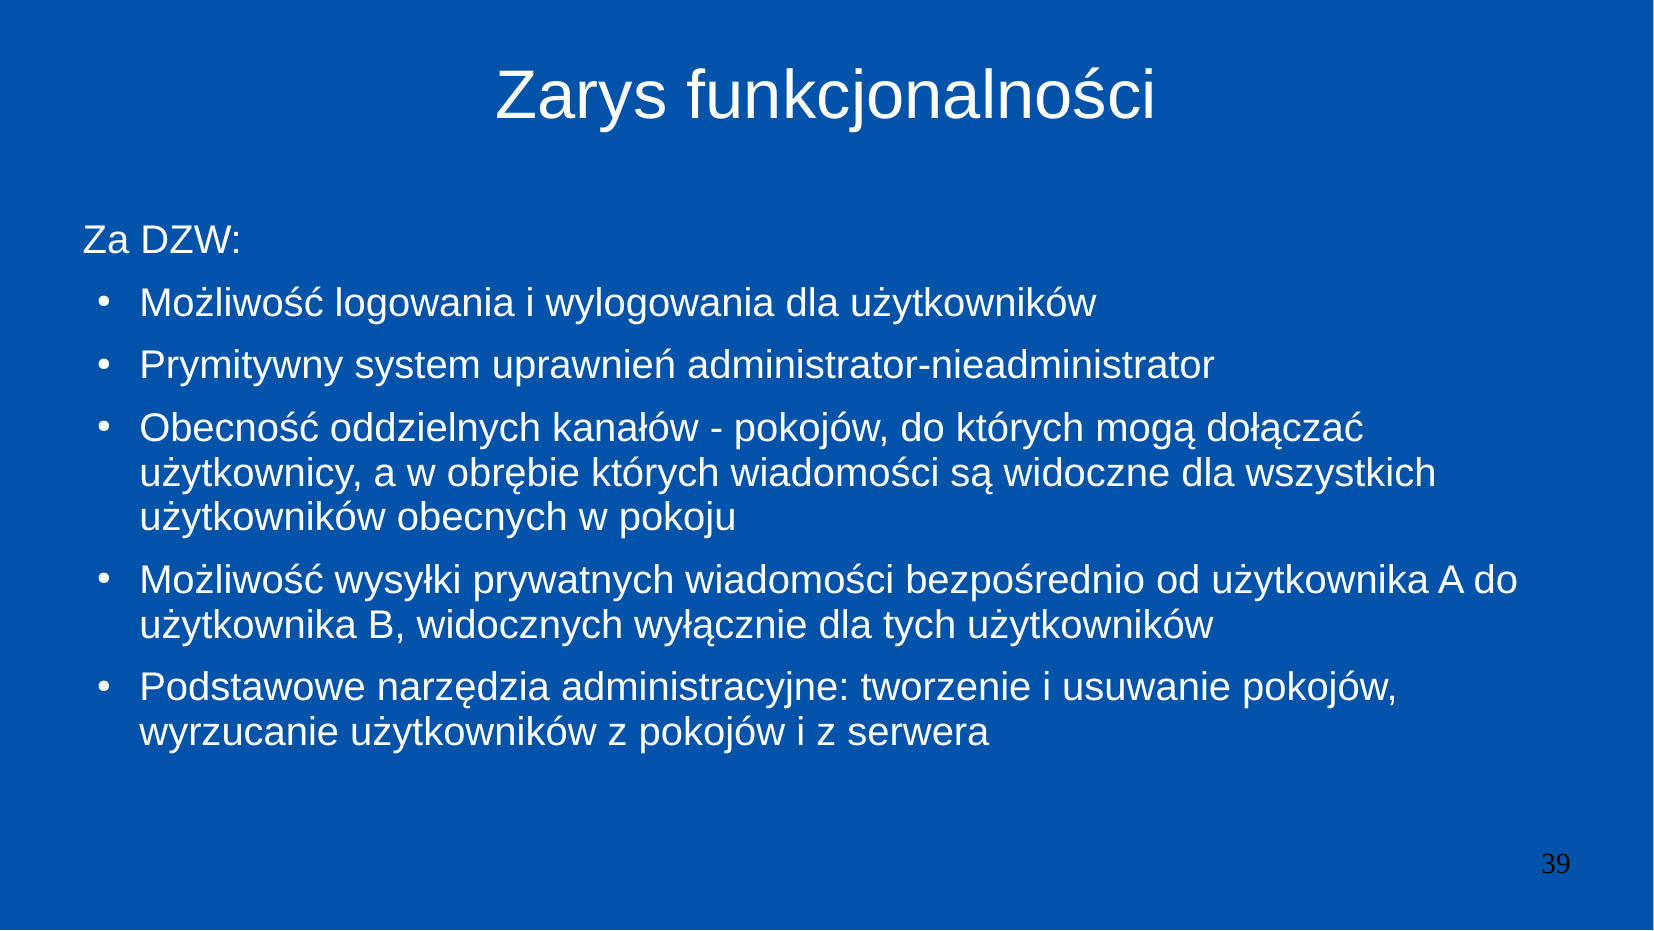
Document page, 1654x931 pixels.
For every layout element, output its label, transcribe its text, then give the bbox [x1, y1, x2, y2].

list Za DZW: Możliwość logowania i wylogowania dla użytkowników Prymitywny system uprawnień administrator-nieadministrator Obecność oddzielnych kanałów - pokojów, do których mogą dołączać użytkownicy, a w obrębie których wiadomości są widoczne dla wszystkich użytkowników obecnych w pokoju Możliwość wysyłki prywatnych wiadomości bezpośrednio od użytkownika A do użytkownika B, widocznych wyłącznie dla tych użytkowników Podstawowe narzędzia administracyjne: tworzenie i usuwanie pokojów, wyrzucanie użytkowników z pokojów i z serwera [82, 217, 1571, 758]
title Zarys funkcjonalności [389, 35, 1264, 154]
